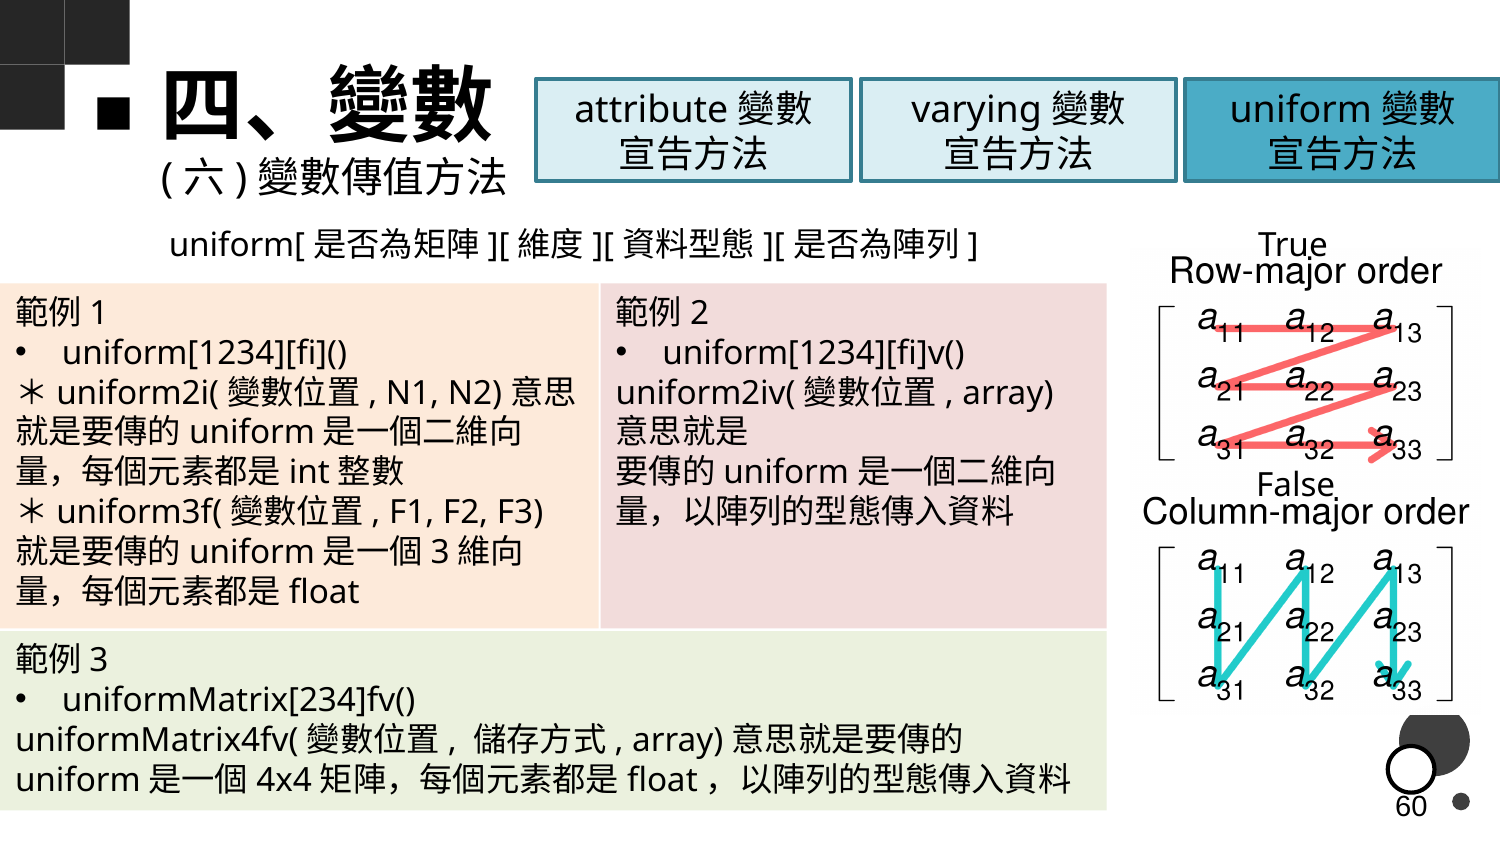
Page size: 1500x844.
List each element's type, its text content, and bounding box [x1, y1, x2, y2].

text_box attribute變數 宣告方法 [535, 78, 852, 181]
slide_number <number> [1092, 782, 1443, 827]
text_box False [1240, 456, 1371, 535]
text_box 範例2 uniform[1234][fi]v() uniform2iv(變數位置, array)意思就是 要傳的uniform是一個二維向量，以陣列的型態傳入資料 [600, 283, 1107, 629]
picture [1130, 248, 1481, 715]
text_box 範例3 uniformMatrix[234]fv() uniformMatrix4fv(變數位置, 儲存方式, array)意思就是要傳的uniform是一個4x4矩陣，每個元素都是float，以陣列的型態傳入資料 [0, 631, 1107, 811]
text_box uniform變數 宣告方法 [1185, 78, 1500, 181]
text_box [0, 0, 130, 130]
text_box varying變數 宣告方法 [861, 78, 1177, 181]
title 四、變數 [145, 32, 845, 143]
text_box 範例1 uniform[1234][fi]() ＊uniform2i(變數位置, N1, N2)意思就是要傳的uniform是一個二維向量，每個元素都是int整數 ＊uniform3f(變數位置, F1, F2, F3)就是要傳的uniform是一個3維向量，每個元素都是float [0, 283, 599, 629]
text_box (六)變數傳值方法 [145, 143, 820, 210]
text_box [1387, 715, 1470, 782]
text_box uniform[是否為矩陣][維度][資料型態][是否為陣列] [153, 215, 1033, 281]
text_box True [1243, 215, 1418, 294]
text_box [1452, 792, 1470, 811]
text_box [97, 97, 130, 130]
